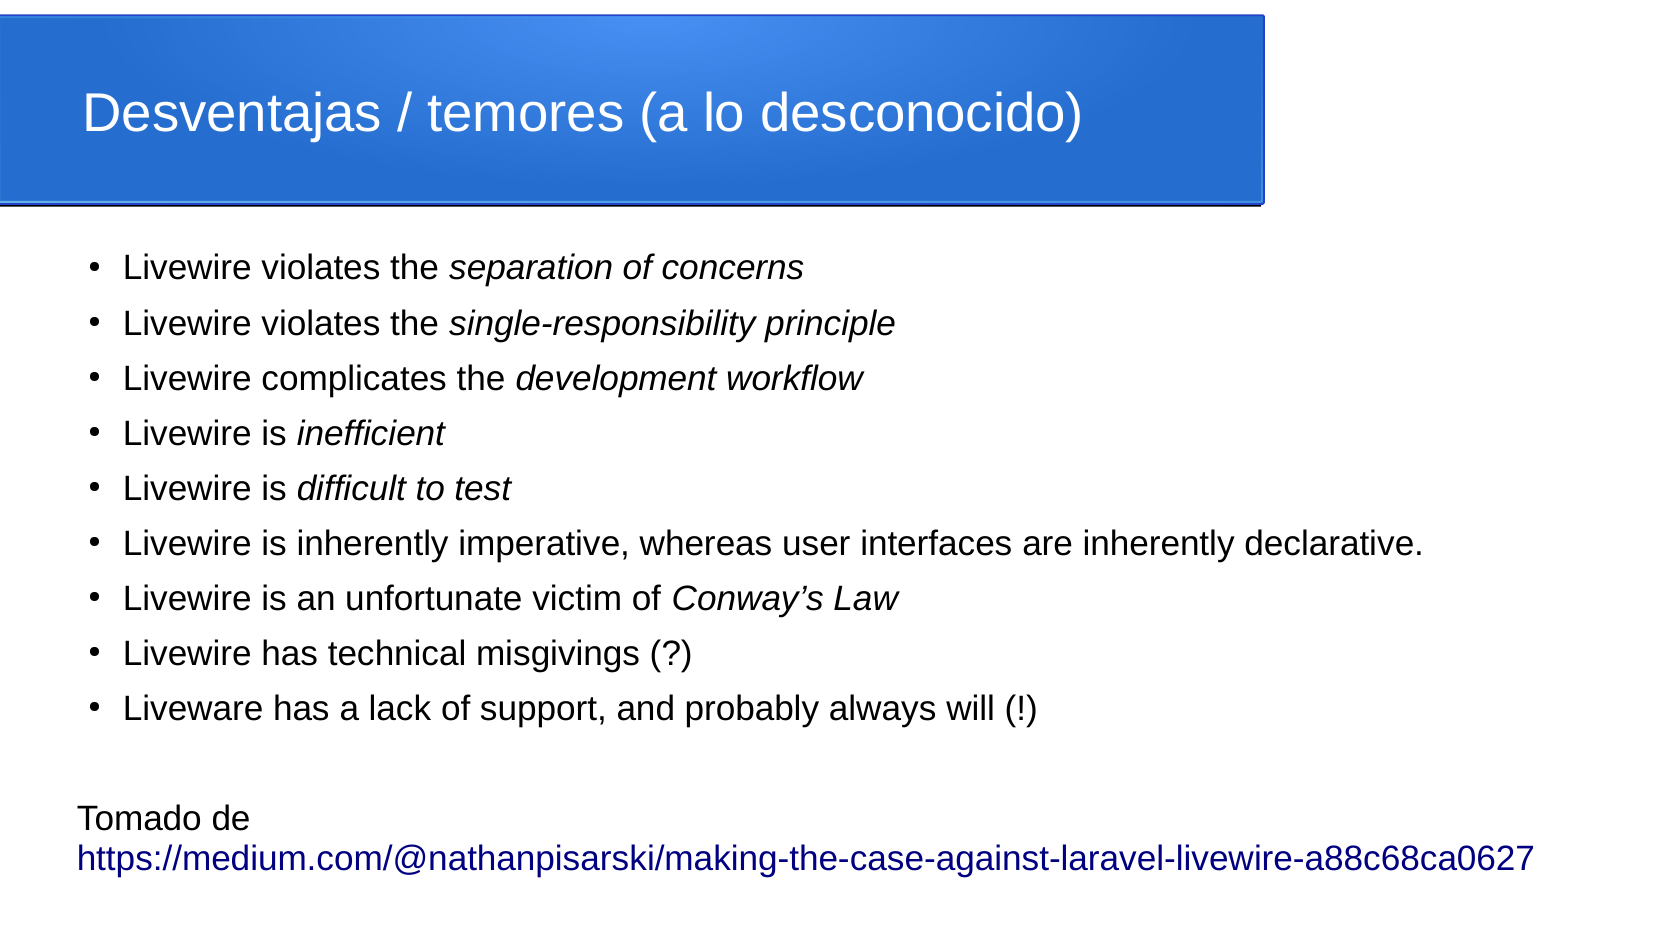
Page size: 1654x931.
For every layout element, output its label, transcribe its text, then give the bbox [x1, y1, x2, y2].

list Livewire violates the separation of concerns Livewire violates the single-responsibility principle Livewire complicates the development workflow Livewire is inefficient Livewire is difficult to test Livewire is inherently imperative, whereas user interfaces are inherently declarative. Livewire is an unfortunate victim of Conway’s Law Livewire has technical misgivings (?) Liveware has a lack of support, and probably always will (!) Tomado de https://medium.com/@nathanpisarski/making-the-case-against-laravel-livewire-a88c68ca0627 [76, 248, 1565, 879]
title Desventajas / temores (a lo desconocido) [82, 35, 1235, 189]
